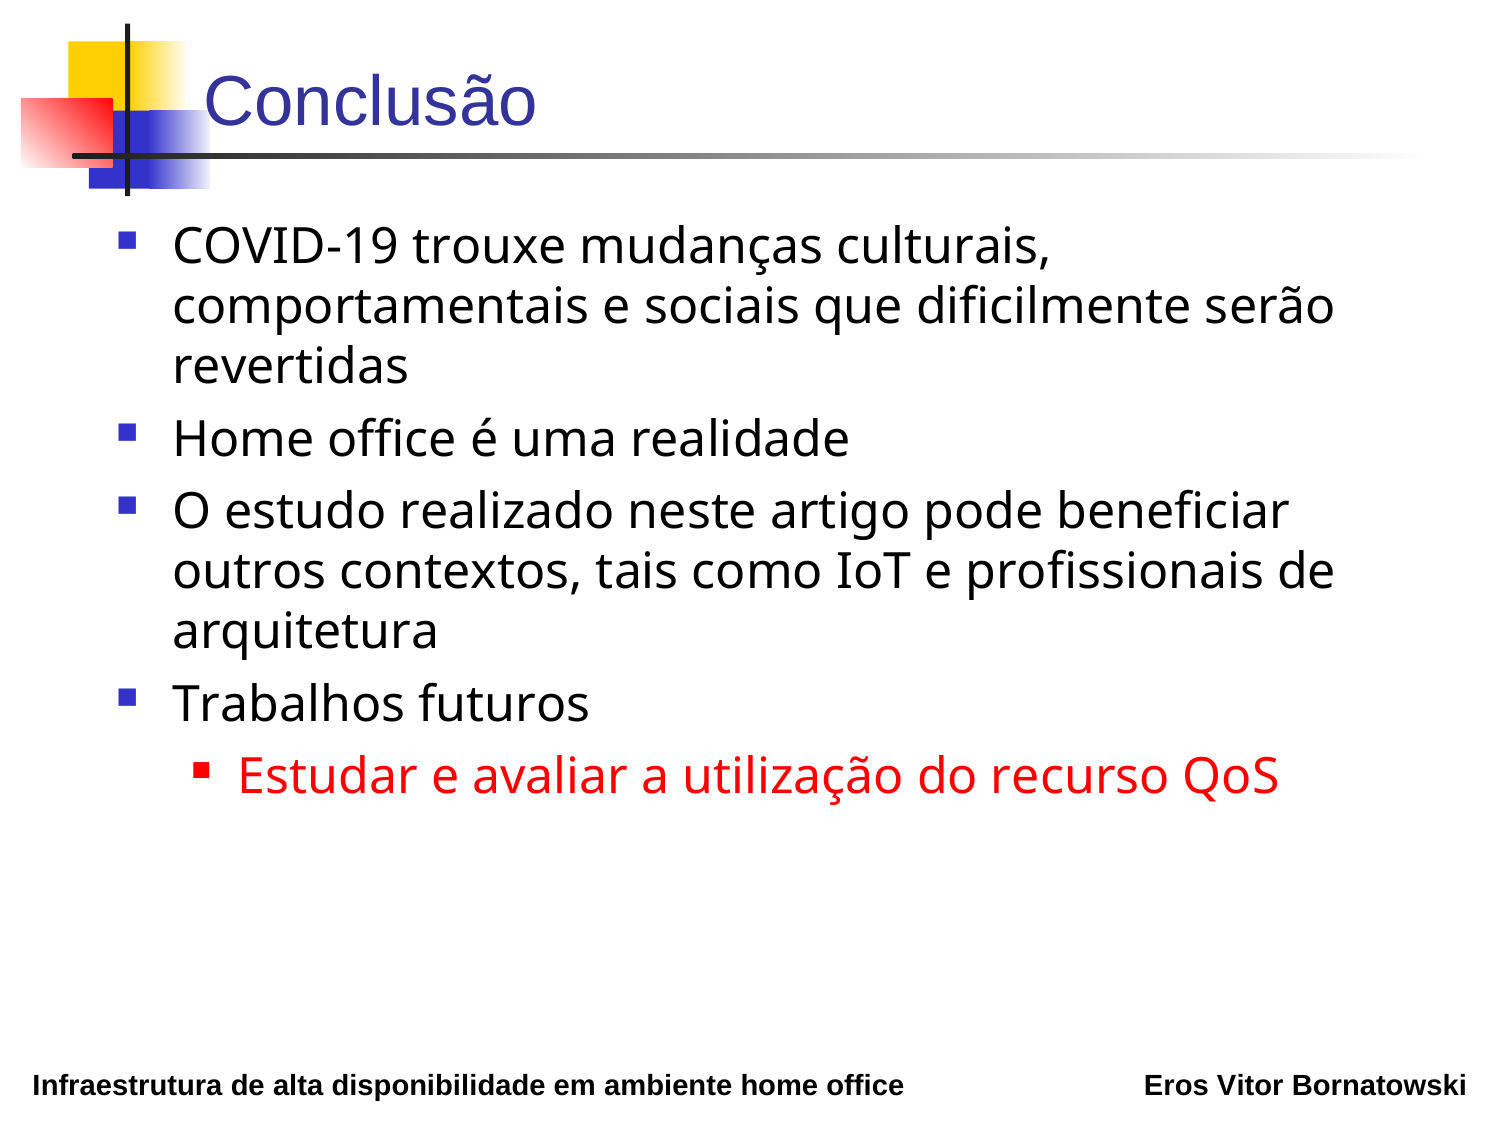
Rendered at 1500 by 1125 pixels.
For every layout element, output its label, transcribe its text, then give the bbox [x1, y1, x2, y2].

list COVID-19 trouxe mudanças culturais, comportamentais e sociais que dificilmente serão revertidas Home office é uma realidade O estudo realizado neste artigo pode beneficiar outros contextos, tais como IoT e profissionais de arquitetura Trabalhos futuros Estudar e avaliar a utilização do recurso QoS [100, 206, 1447, 1024]
title Conclusão [188, 46, 1468, 149]
